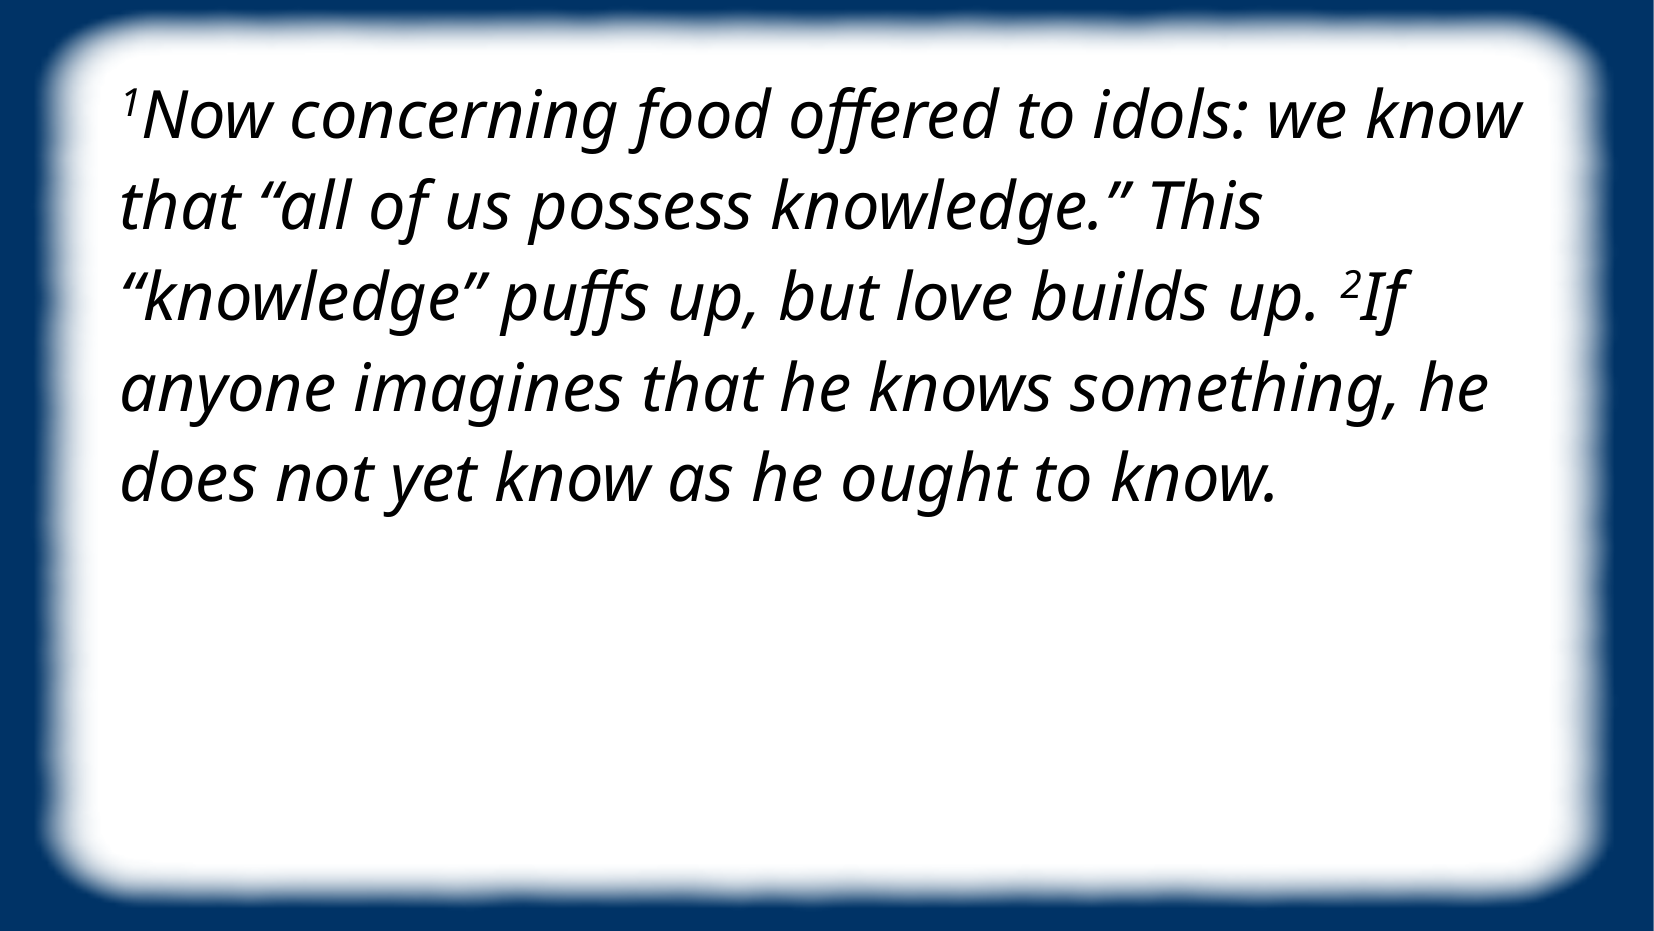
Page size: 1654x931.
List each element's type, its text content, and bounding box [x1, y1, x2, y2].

text_box 1Now concerning food offered to idols: we know that “all of us possess knowledge.” This “knowledge” puffs up, but love builds up. 2If anyone imagines that he knows something, he does not yet know as he ought to know. [105, 60, 1561, 571]
picture [0, 0, 1654, 931]
